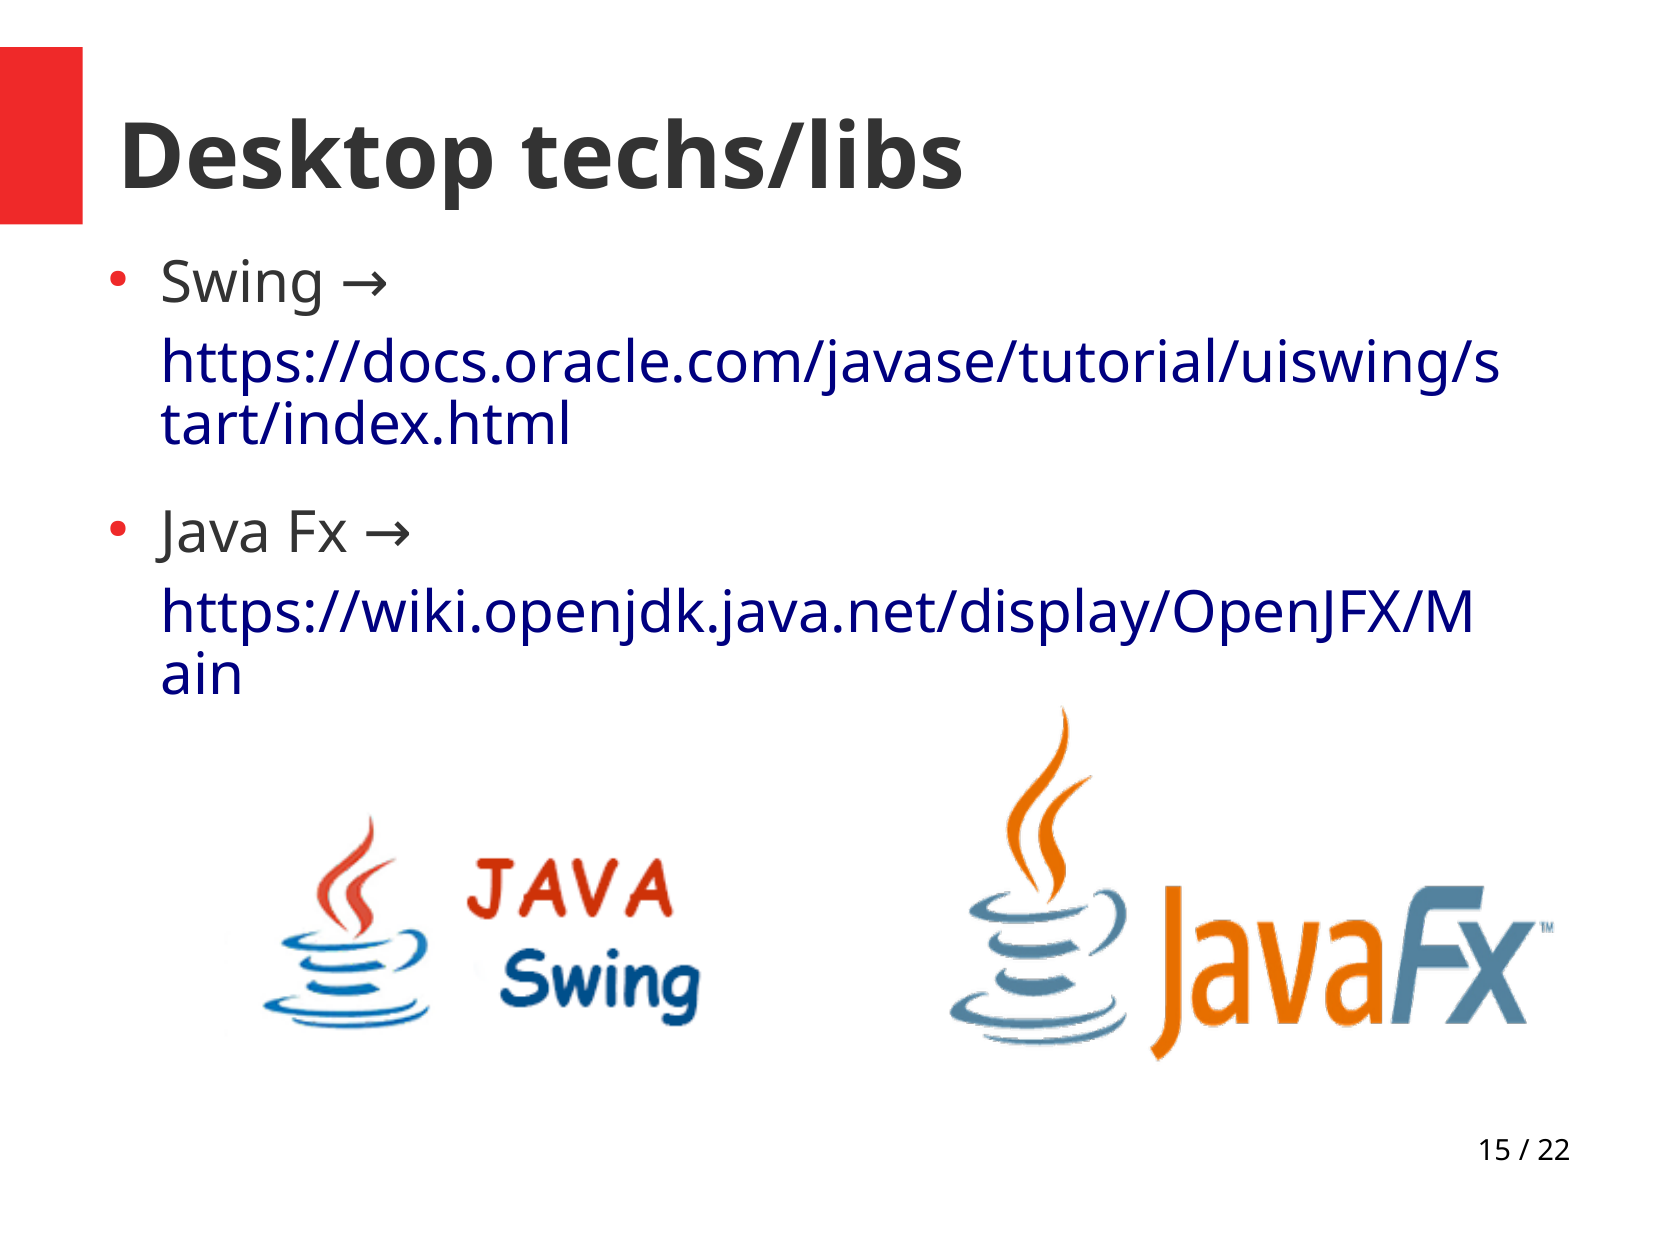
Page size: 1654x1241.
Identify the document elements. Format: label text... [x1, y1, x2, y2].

picture [945, 701, 1561, 1066]
title Desktop techs/libs [117, 49, 1571, 257]
list Swing → https://docs.oracle.com/javase/tutorial/uiswing/start/index.html Java Fx → https://wiki.openjdk.java.net/display/OpenJFX/Main [90, 240, 1508, 961]
picture [180, 794, 764, 1062]
